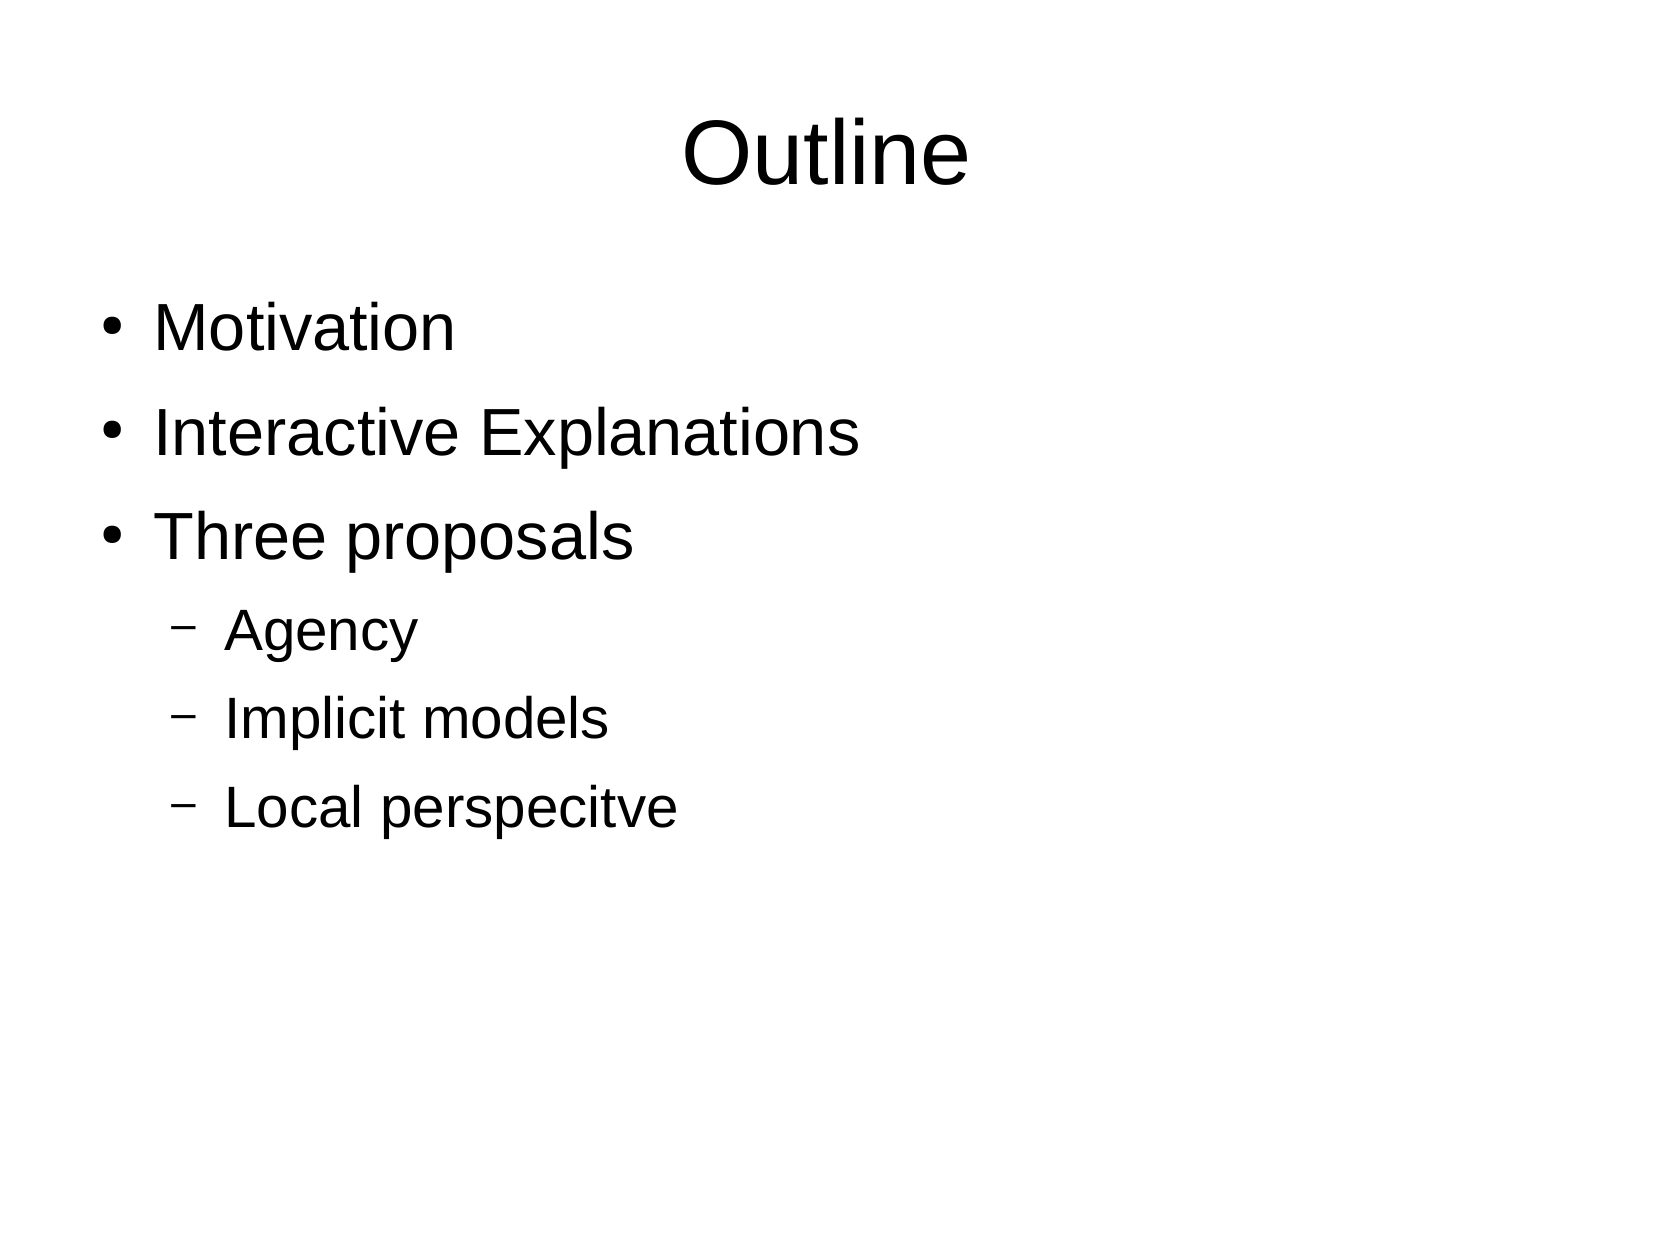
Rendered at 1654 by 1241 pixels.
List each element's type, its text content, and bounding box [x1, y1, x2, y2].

title Outline [82, 49, 1571, 257]
list Motivation Interactive Explanations Three proposals Agency Implicit models Local perspecitve [82, 290, 1571, 1010]
